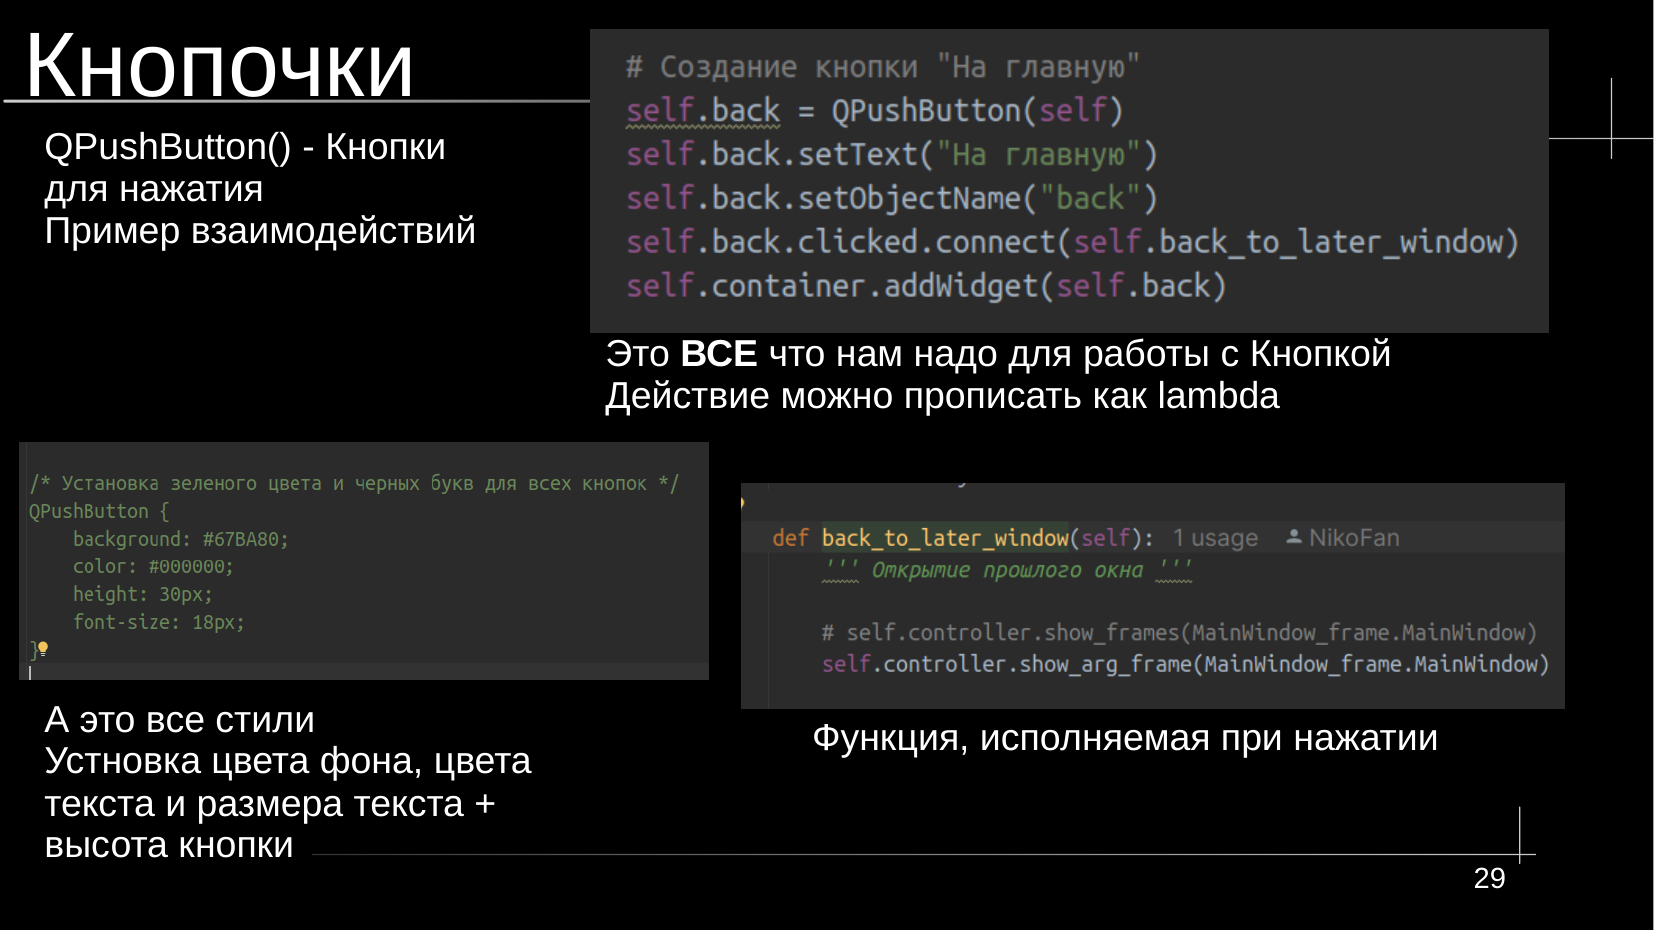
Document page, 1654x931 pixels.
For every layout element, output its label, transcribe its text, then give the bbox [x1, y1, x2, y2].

text_box QPushButton() - Кнопки для нажатия Пример взаимодействий [29, 118, 532, 266]
picture [741, 483, 1565, 709]
text_box Это ВСЕ что нам надо для работы с Кнопкой Действие можно прописать как lambda [590, 324, 1595, 424]
text_box А это все стили Устновка цвета фона, цвета текста и размера текста + высота кнопки [29, 690, 562, 916]
picture [590, 29, 1549, 333]
title Кнопочки [23, 11, 1589, 119]
text_box Функция, исполняемая при нажатии [797, 709, 1565, 808]
picture [19, 442, 709, 680]
